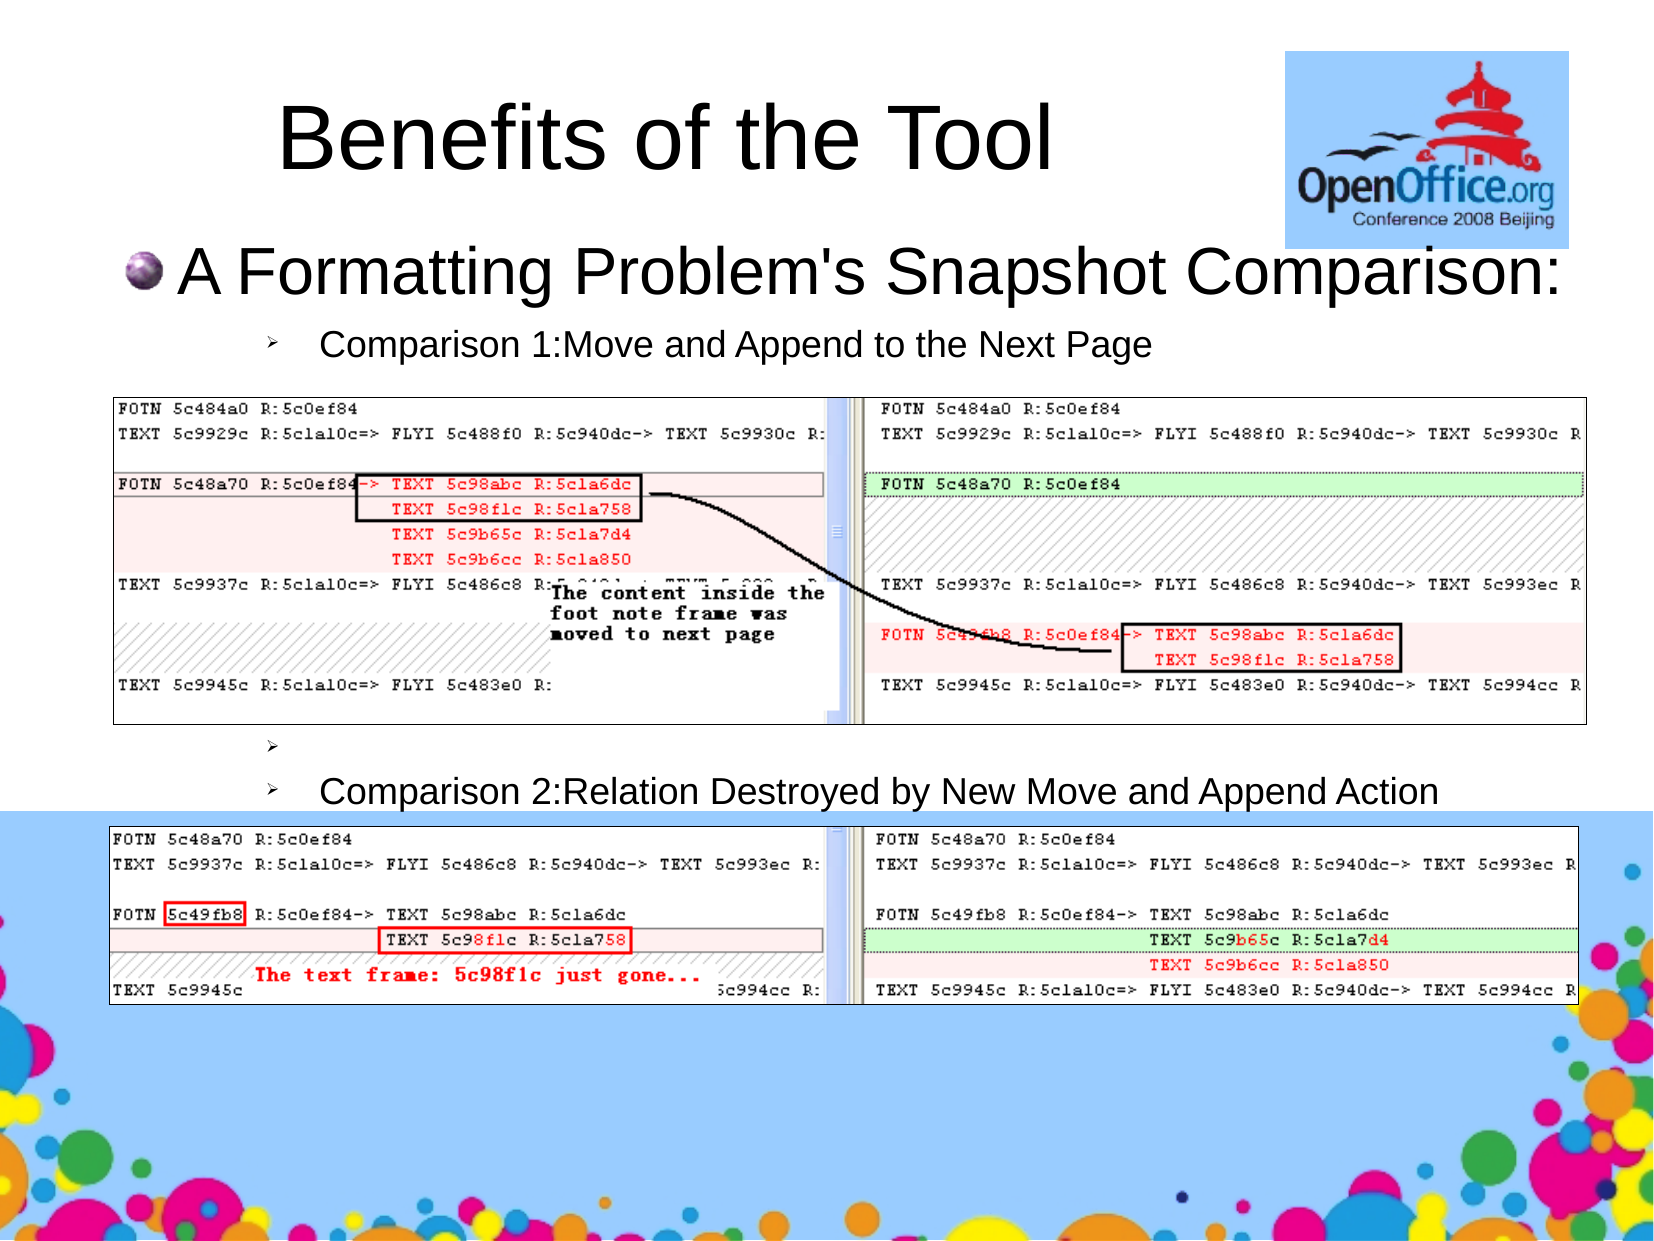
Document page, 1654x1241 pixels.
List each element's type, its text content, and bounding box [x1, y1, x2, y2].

picture [113, 397, 1587, 725]
list A Formatting Problem's Snapshot Comparison: Comparison 1:Move and Append to the Next Page Comparison 2:Relation Destroyed by New Move and Append Action [88, 233, 1577, 1192]
title Benefits of the Tool [32, 55, 1301, 220]
picture [0, 810, 1654, 1241]
picture [1285, 51, 1569, 233]
